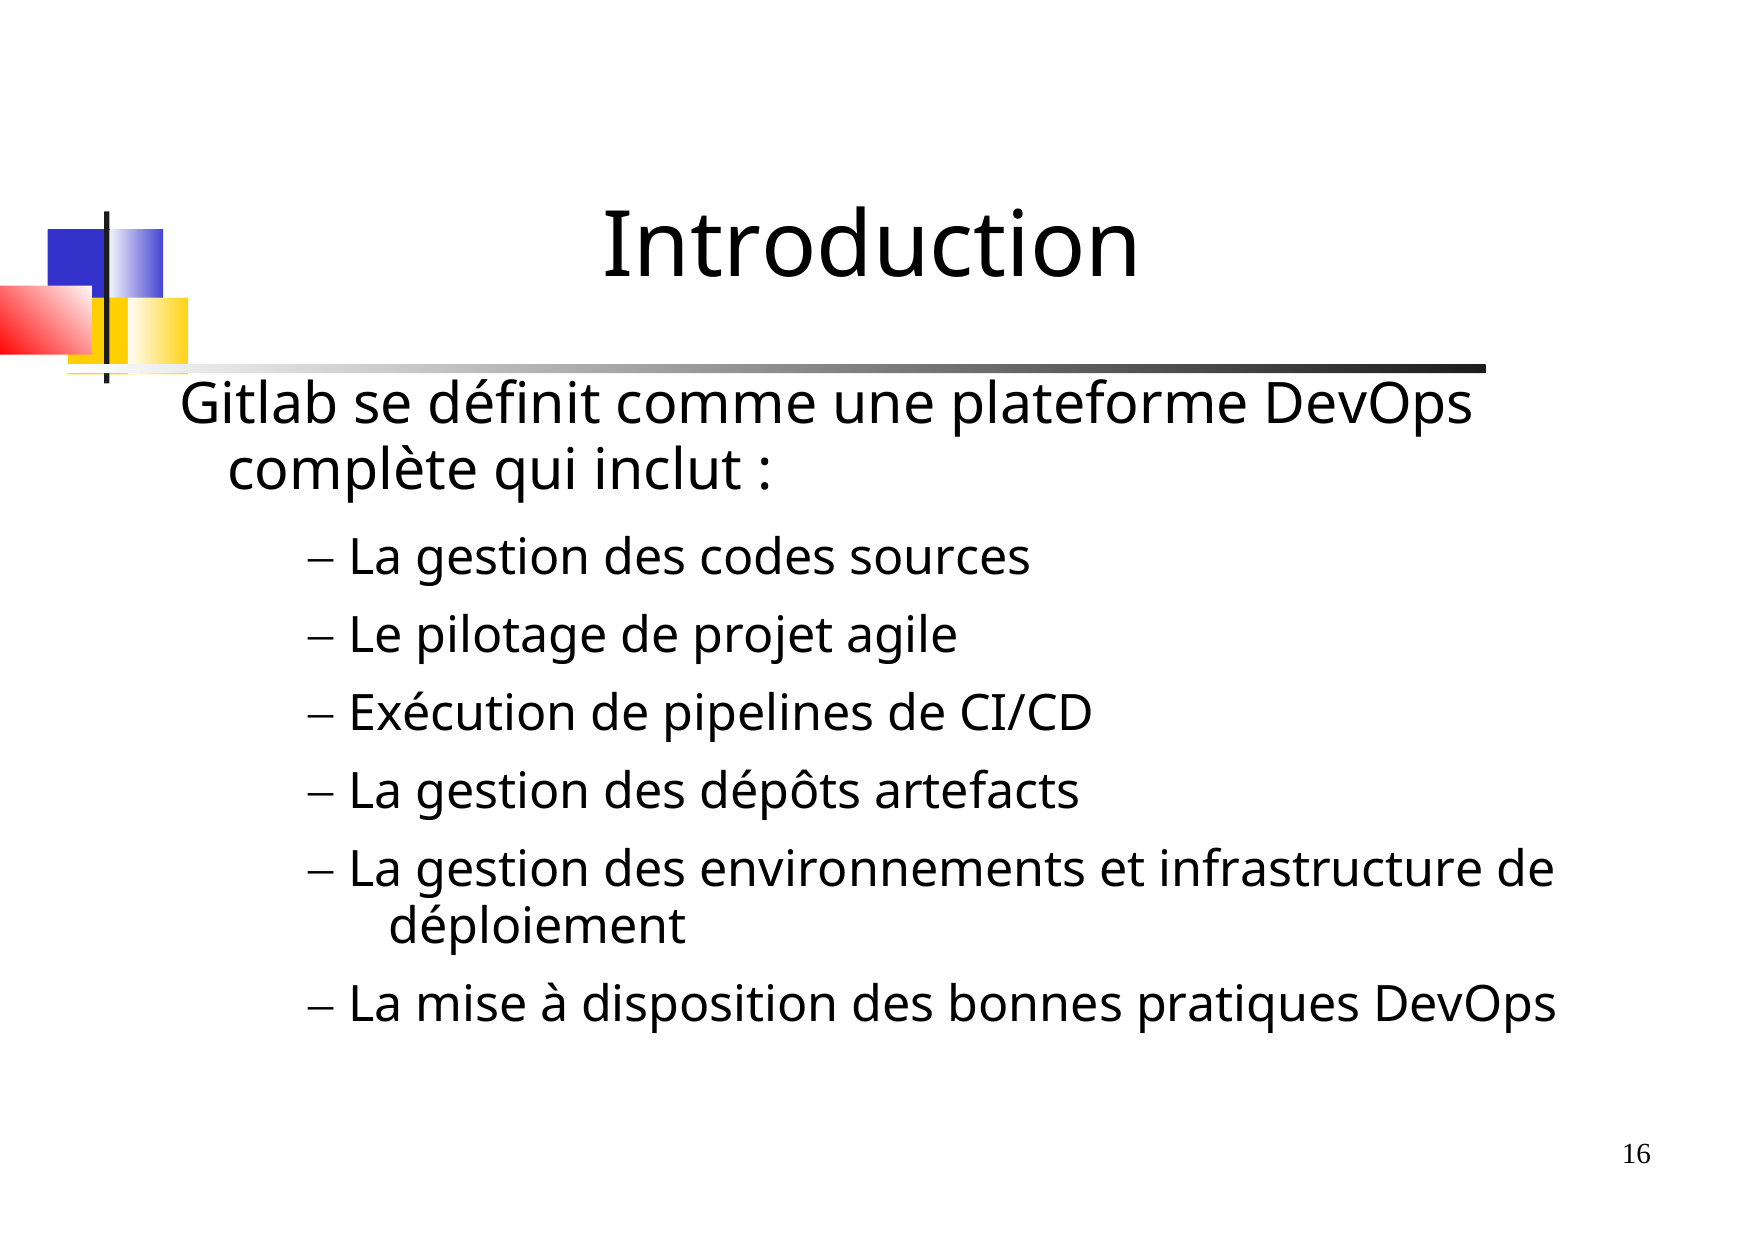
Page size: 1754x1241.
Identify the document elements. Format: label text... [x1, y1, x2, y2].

list Gitlab se définit comme une plateforme DevOps complète qui inclut : La gestion des codes sources Le pilotage de projet agile Exécution de pipelines de CI/CD La gestion des dépôts artefacts La gestion des environnements et infrastructure de déploiement La mise à disposition des bonnes pratiques DevOps [179, 371, 1567, 1091]
title Introduction [179, 139, 1567, 351]
